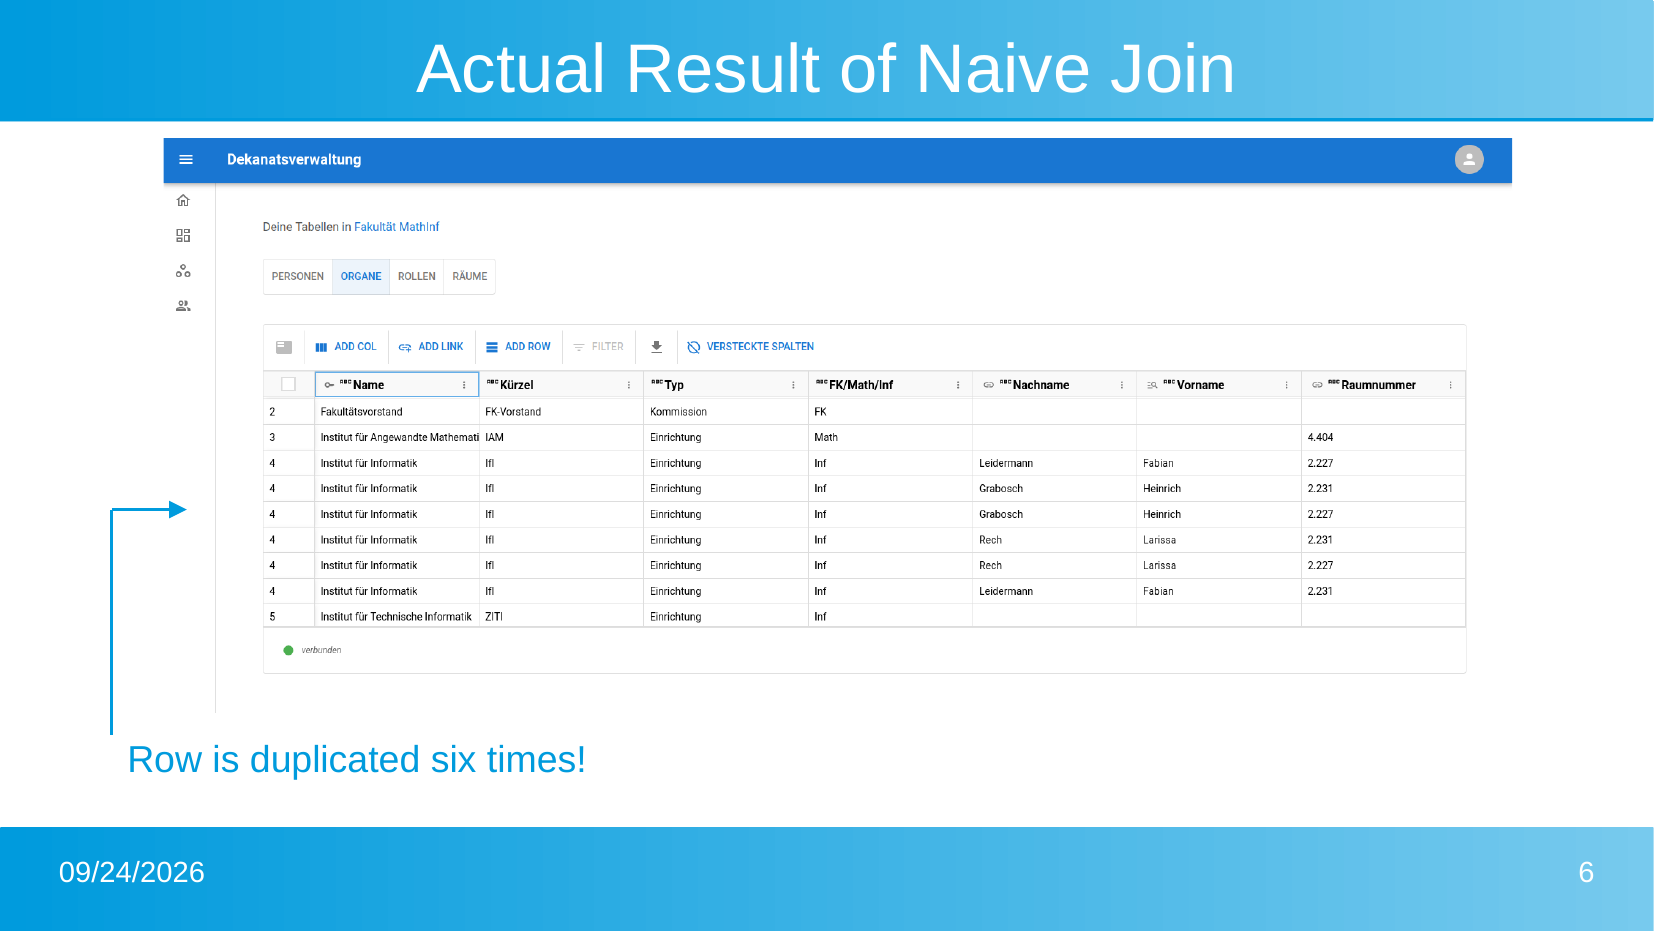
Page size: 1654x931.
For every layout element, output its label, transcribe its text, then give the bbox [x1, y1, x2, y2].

text_box Row is duplicated six times! [112, 730, 1501, 788]
picture [163, 138, 1513, 713]
title Actual Result of Naive Join [59, 29, 1595, 108]
